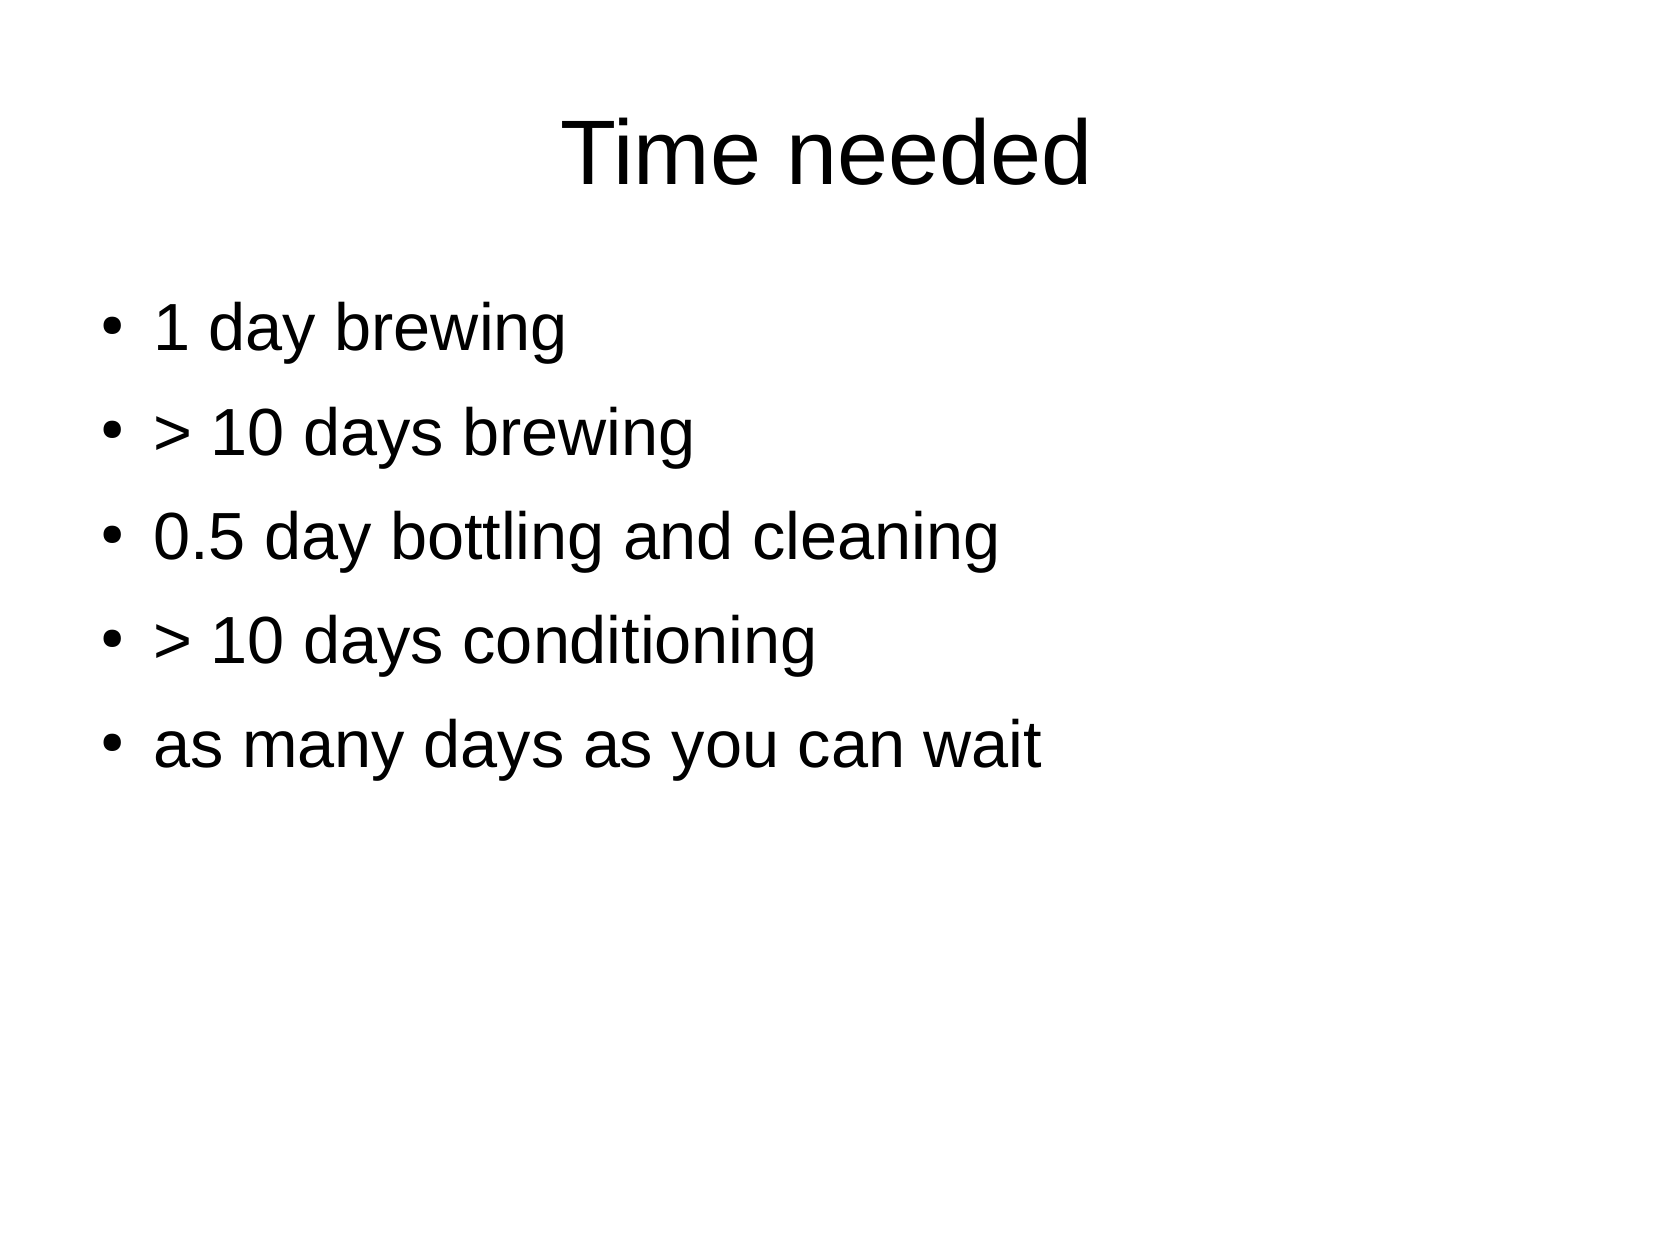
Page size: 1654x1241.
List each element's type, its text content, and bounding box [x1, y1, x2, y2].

list 1 day brewing > 10 days brewing 0.5 day bottling and cleaning > 10 days conditioning as many days as you can wait [82, 290, 1571, 1109]
title Time needed [82, 49, 1571, 257]
